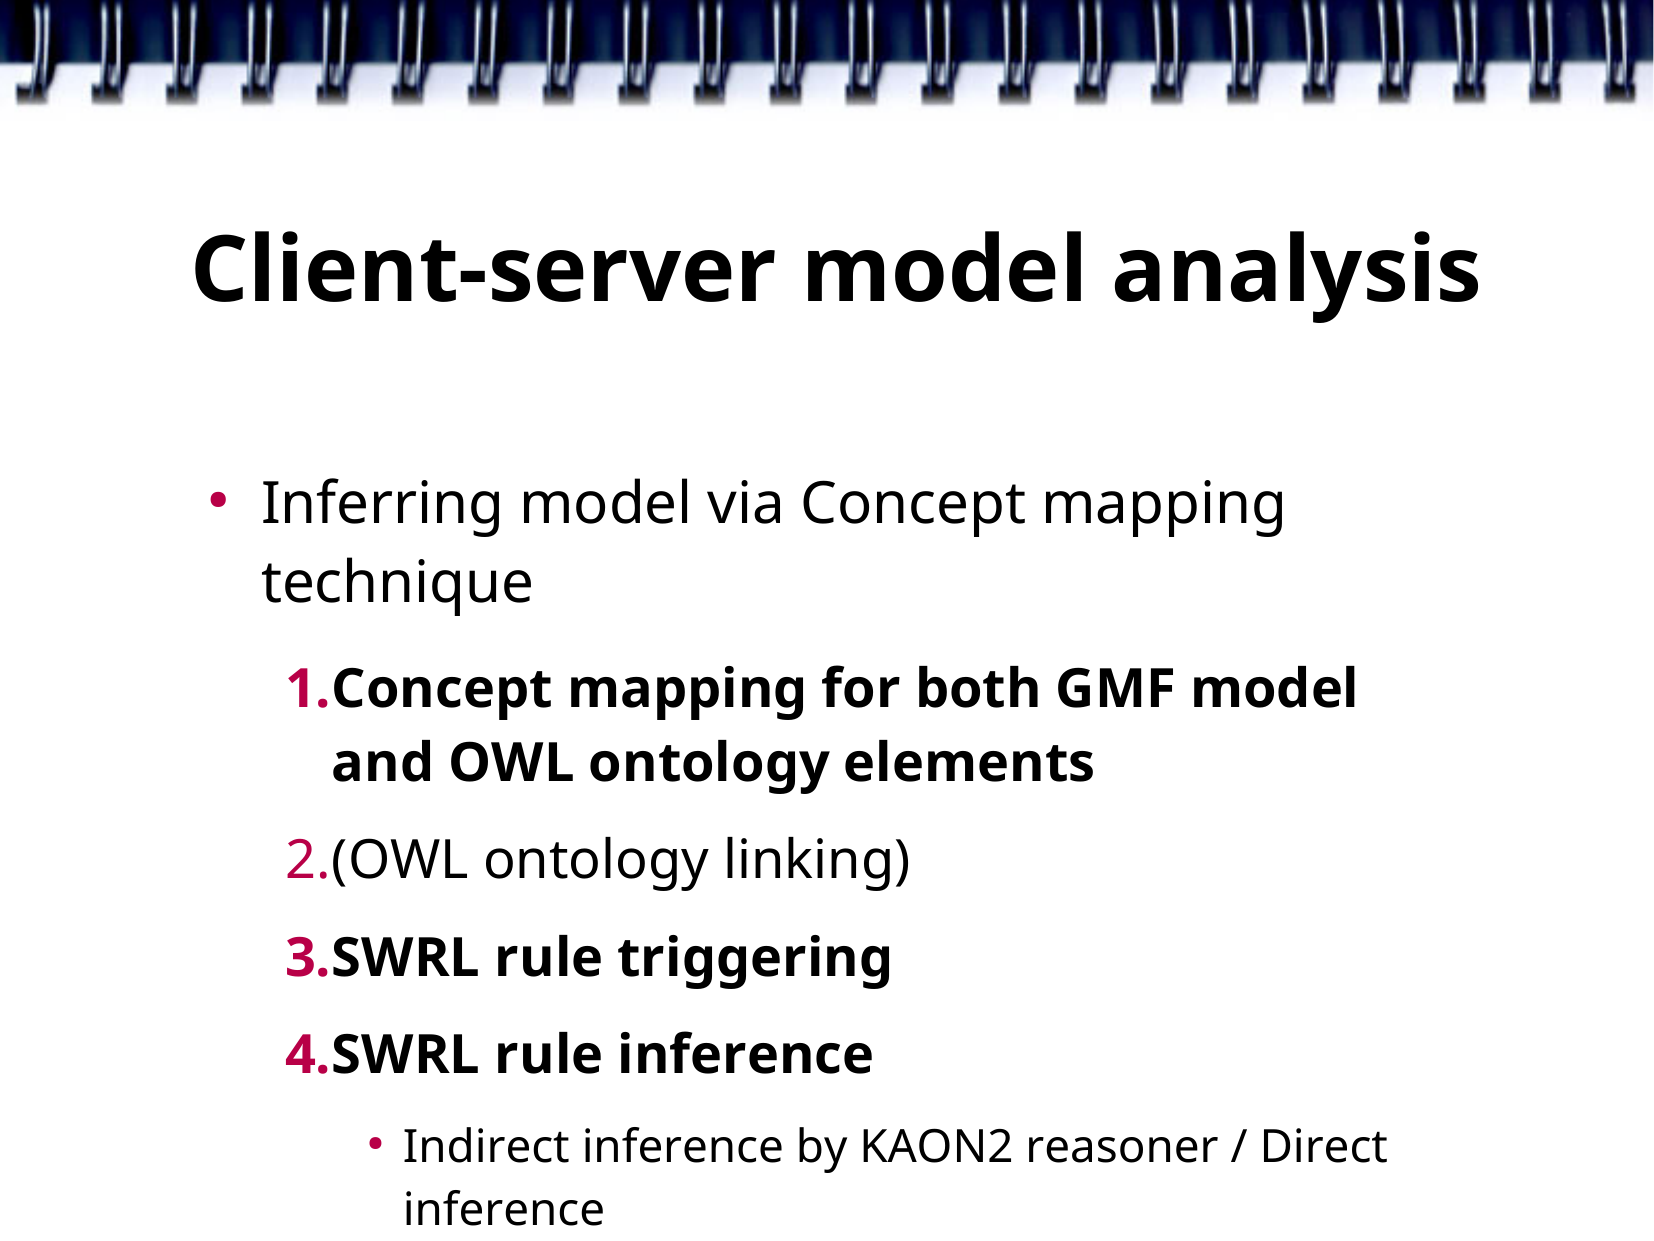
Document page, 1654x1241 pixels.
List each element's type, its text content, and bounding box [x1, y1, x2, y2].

list Inferring model via Concept mapping technique Concept mapping for both GMF model and OWL ontology elements (OWL ontology linking) SWRL rule triggering SWRL rule inference Indirect inference by KAON2 reasoner / Direct inference [190, 461, 1472, 1158]
picture [0, 0, 1654, 121]
title Client-server model analysis [139, 161, 1535, 370]
